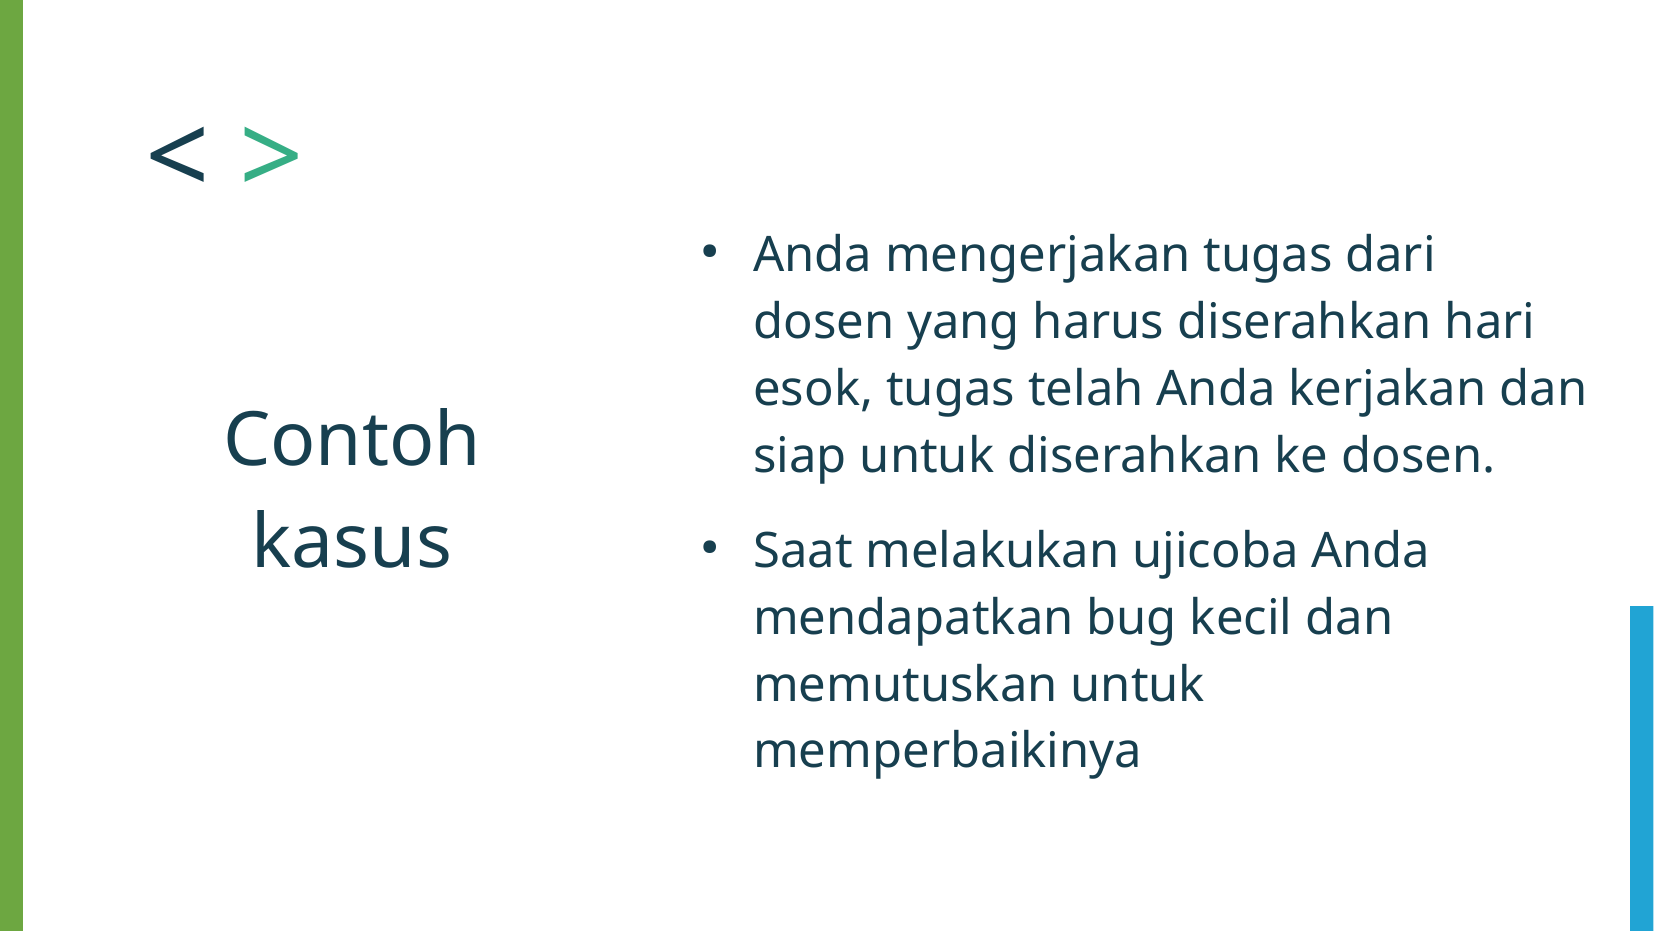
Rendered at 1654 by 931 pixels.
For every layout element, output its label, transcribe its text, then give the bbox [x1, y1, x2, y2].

title Contoh kasus [70, 217, 634, 757]
list < > [75, 75, 340, 241]
list Anda mengerjakan tugas dari dosen yang harus diserahkan hari esok, tugas telah Anda kerjakan dan siap untuk diserahkan ke dosen. Saat melakukan ujicoba Anda mendapatkan bug kecil dan memutuskan untuk memperbaikinya [683, 140, 1591, 856]
